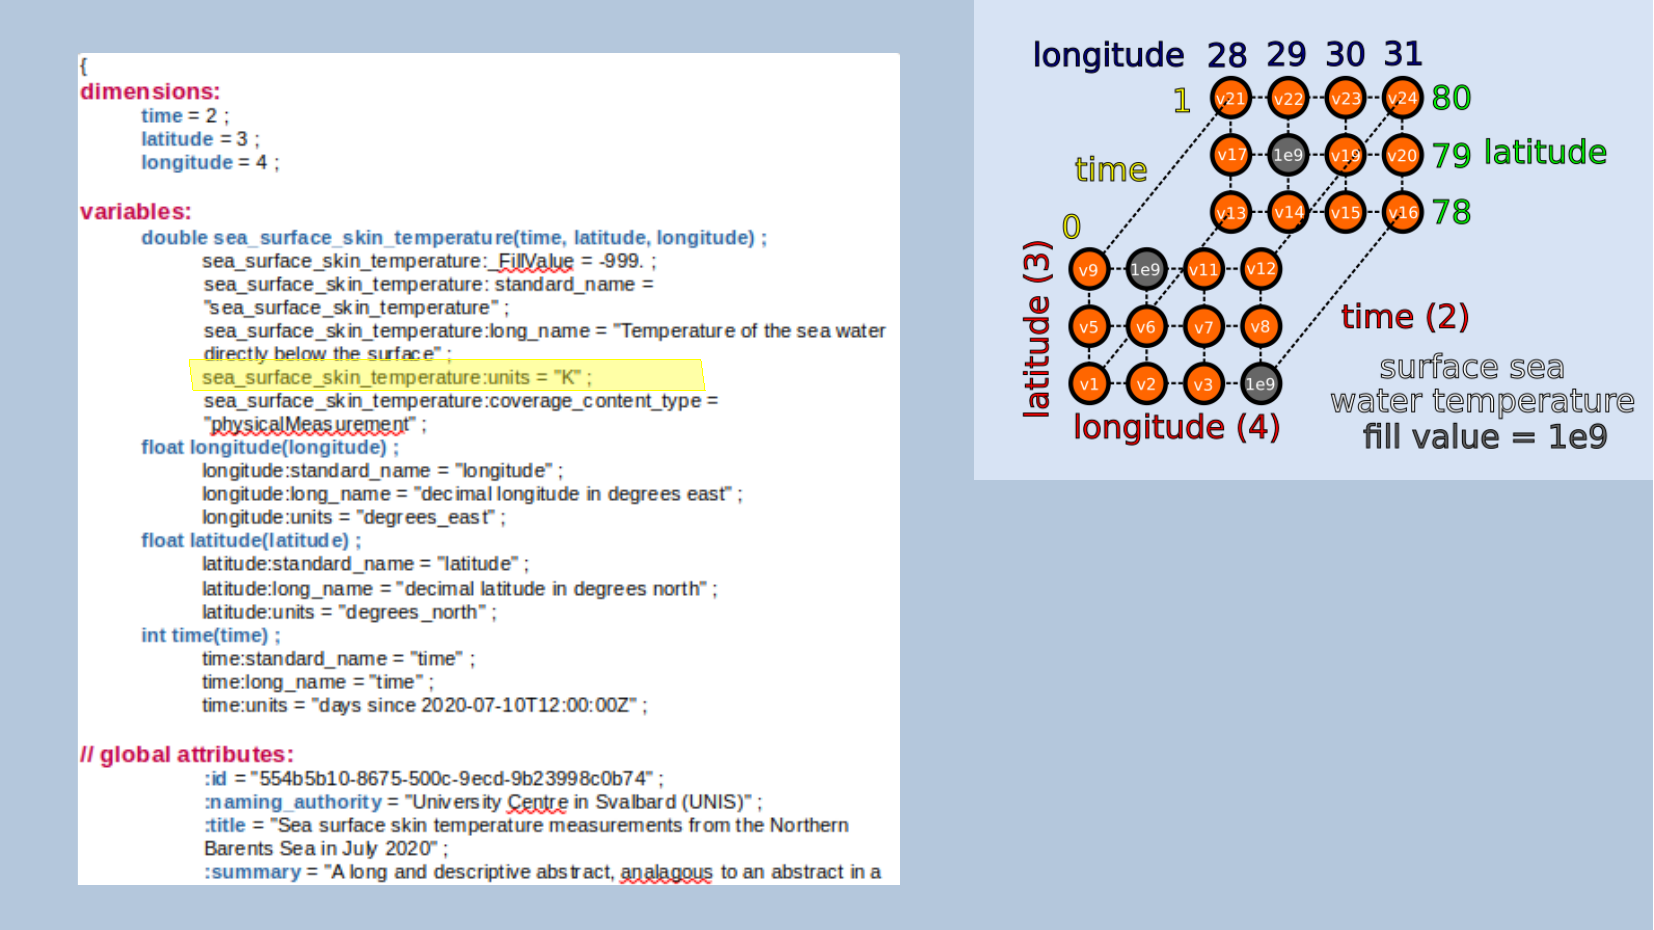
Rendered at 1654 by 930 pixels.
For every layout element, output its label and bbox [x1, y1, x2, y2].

picture [77, 53, 901, 885]
picture [974, 0, 1653, 480]
text_box [189, 359, 706, 391]
